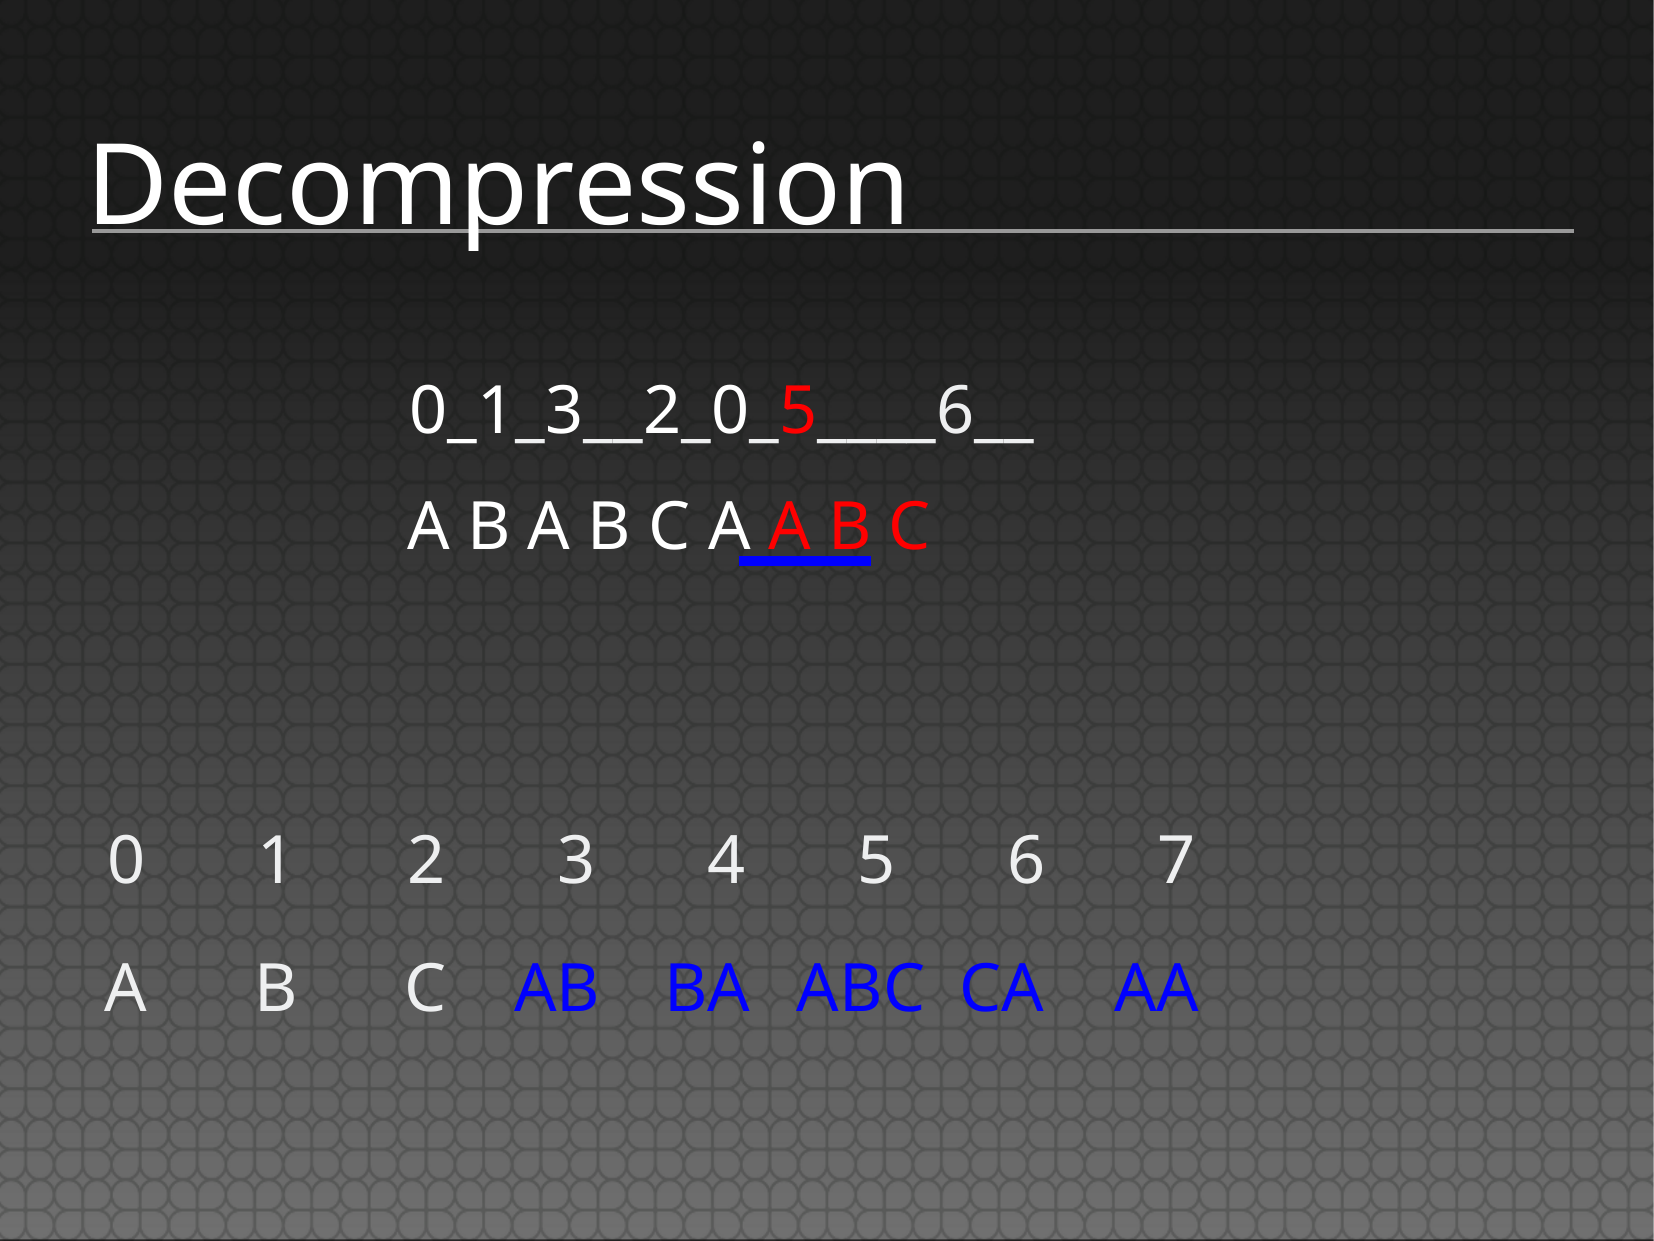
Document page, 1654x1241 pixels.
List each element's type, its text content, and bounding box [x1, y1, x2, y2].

picture [0, 0, 1654, 1241]
text_box 0 1 2 3 4 5 6 7 [92, 804, 1483, 898]
list 0_1_3__2_0_5____6__ [338, 362, 1345, 518]
title Decompression [86, 112, 1576, 249]
text_box A B C AB BA ABC CA AA [90, 932, 1480, 1026]
list A B A B C A A B C [336, 478, 1342, 635]
